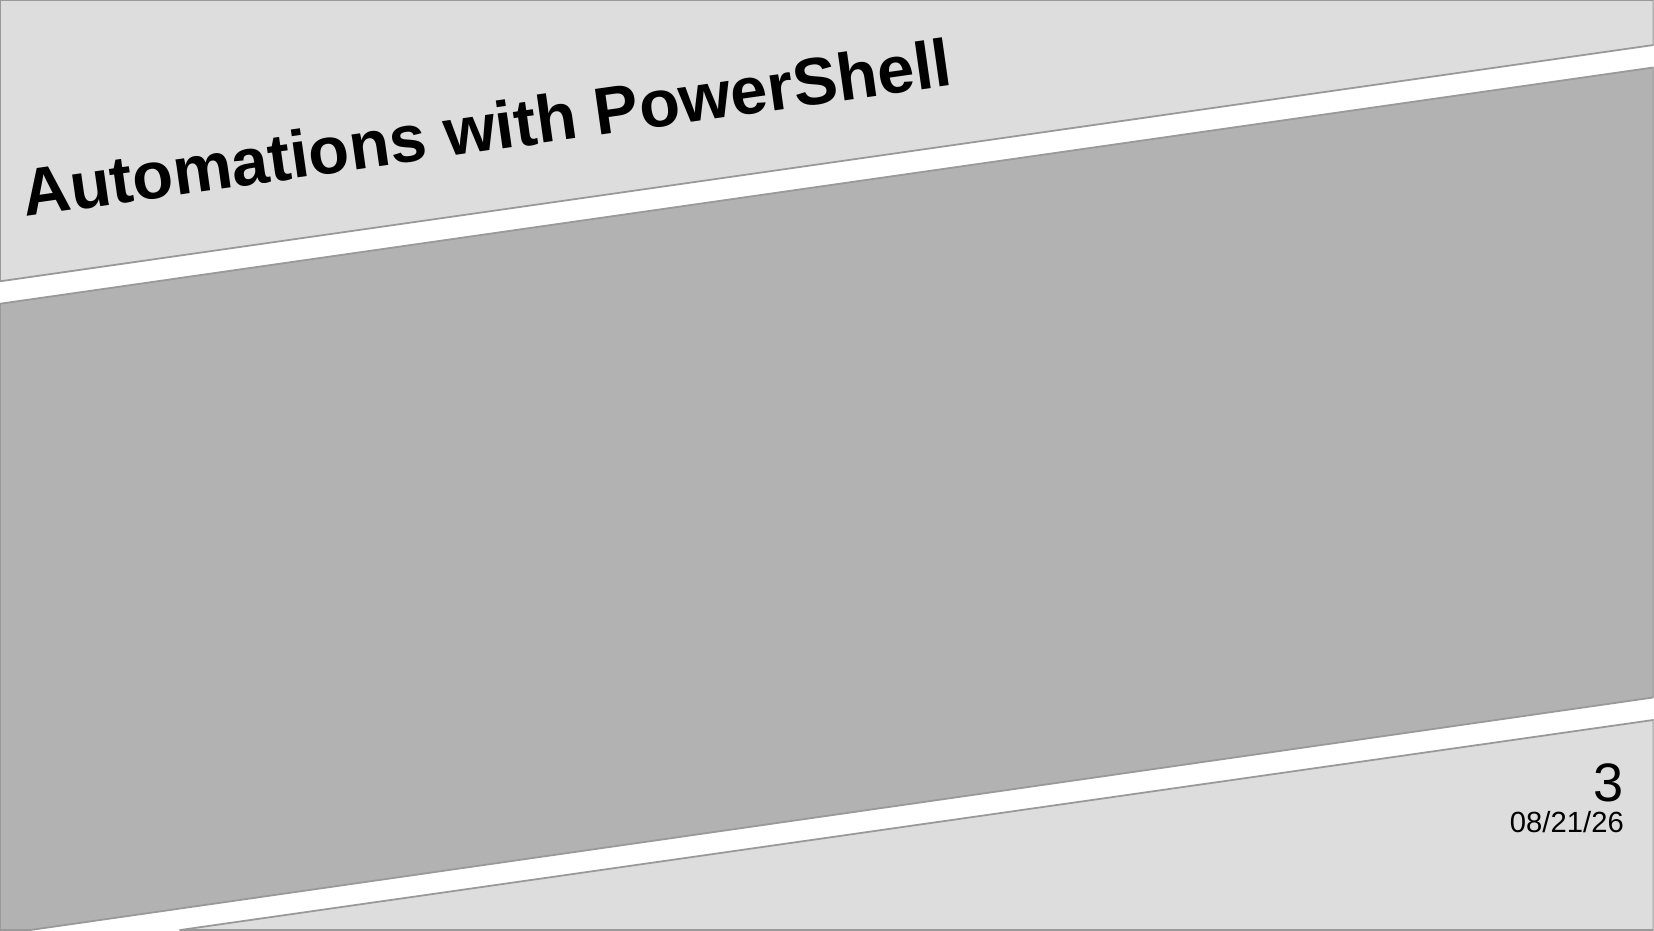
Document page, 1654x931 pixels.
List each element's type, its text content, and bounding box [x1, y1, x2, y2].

title Automations with PowerShell [11, 0, 1496, 272]
